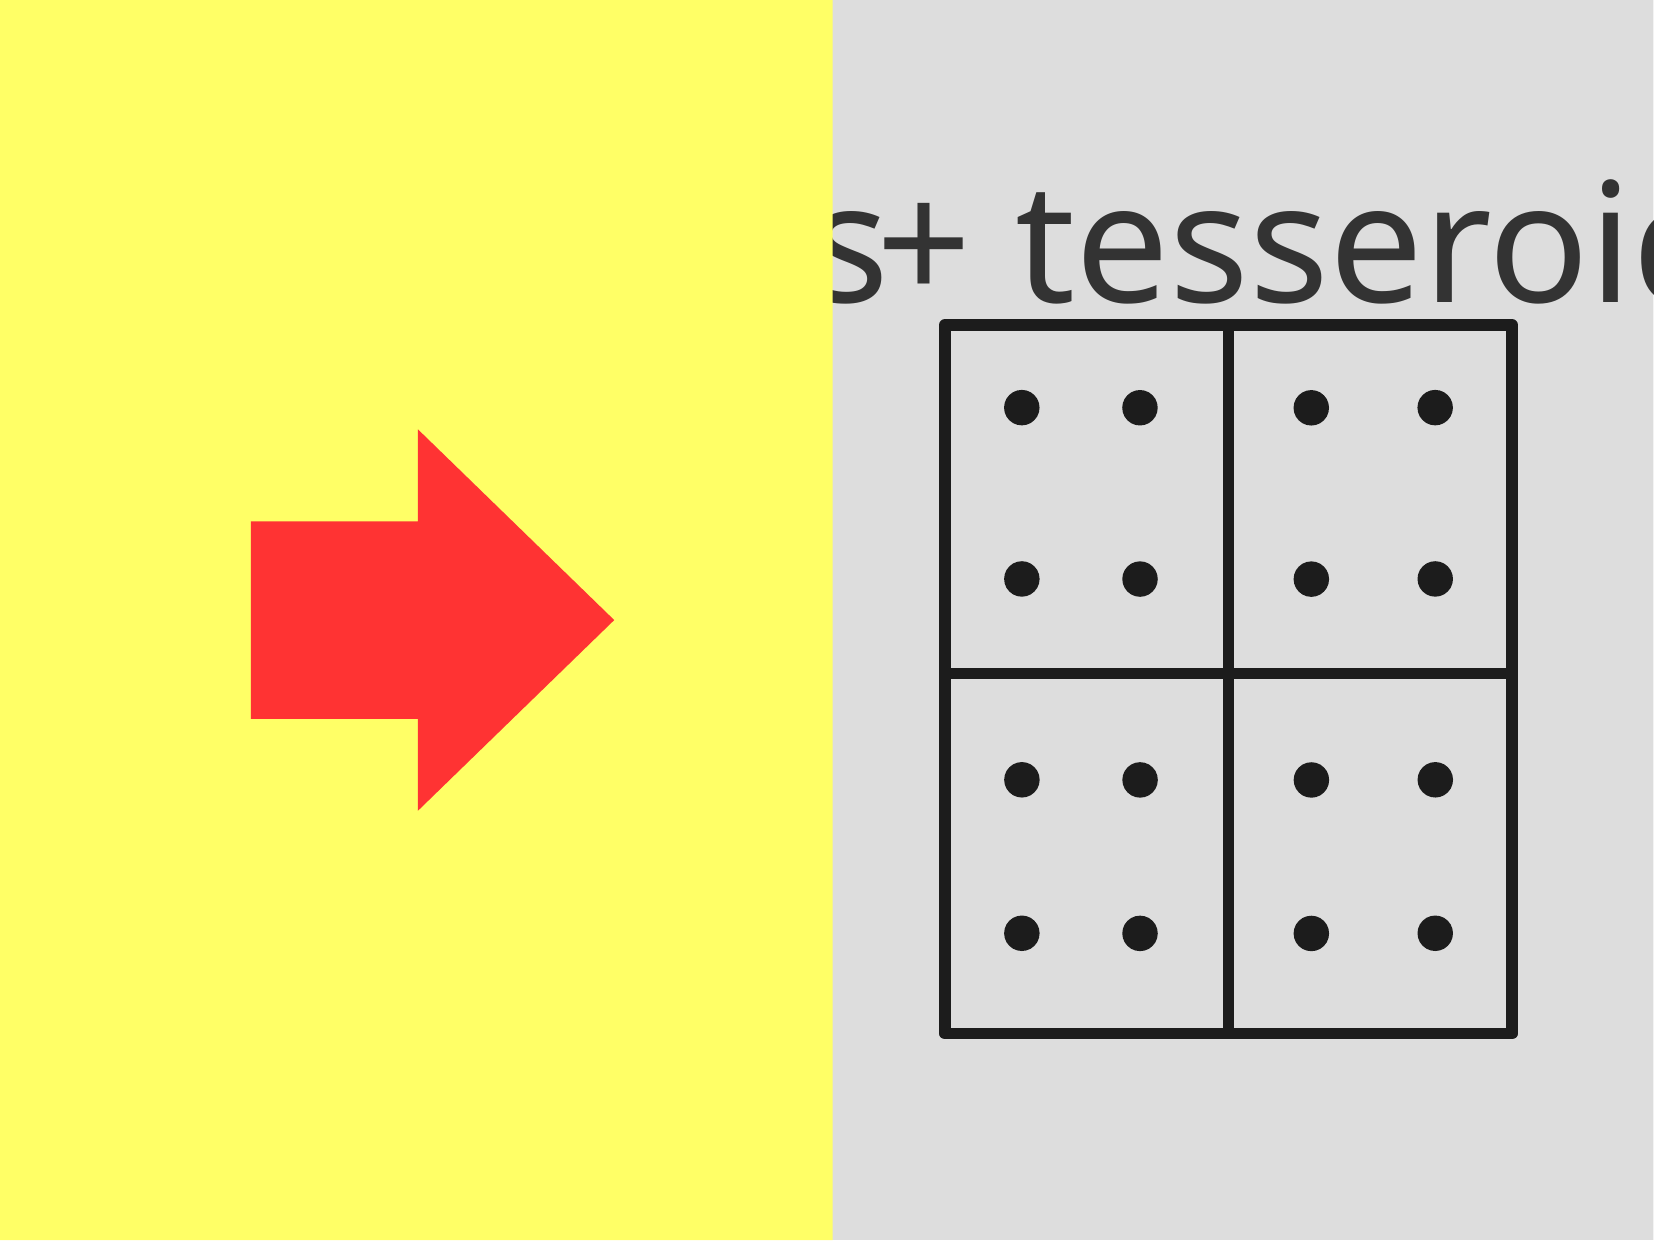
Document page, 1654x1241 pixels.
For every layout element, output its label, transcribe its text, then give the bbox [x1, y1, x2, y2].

text_box [1122, 762, 1158, 798]
text_box [1004, 389, 1040, 426]
text_box [1122, 390, 1158, 426]
text_box [1417, 915, 1453, 952]
text_box [1417, 389, 1453, 426]
text_box [1417, 762, 1454, 798]
text_box [1122, 915, 1158, 952]
text_box + tesseroides [862, 116, 1581, 325]
text_box [1004, 915, 1040, 952]
text_box [1293, 561, 1330, 597]
text_box [1417, 561, 1453, 597]
text_box [1293, 762, 1330, 798]
text_box [1122, 561, 1158, 597]
text_box [0, 0, 833, 1241]
text_box [1004, 561, 1040, 597]
text_box [1293, 915, 1330, 952]
text_box [1293, 390, 1330, 426]
text_box [1004, 762, 1040, 798]
